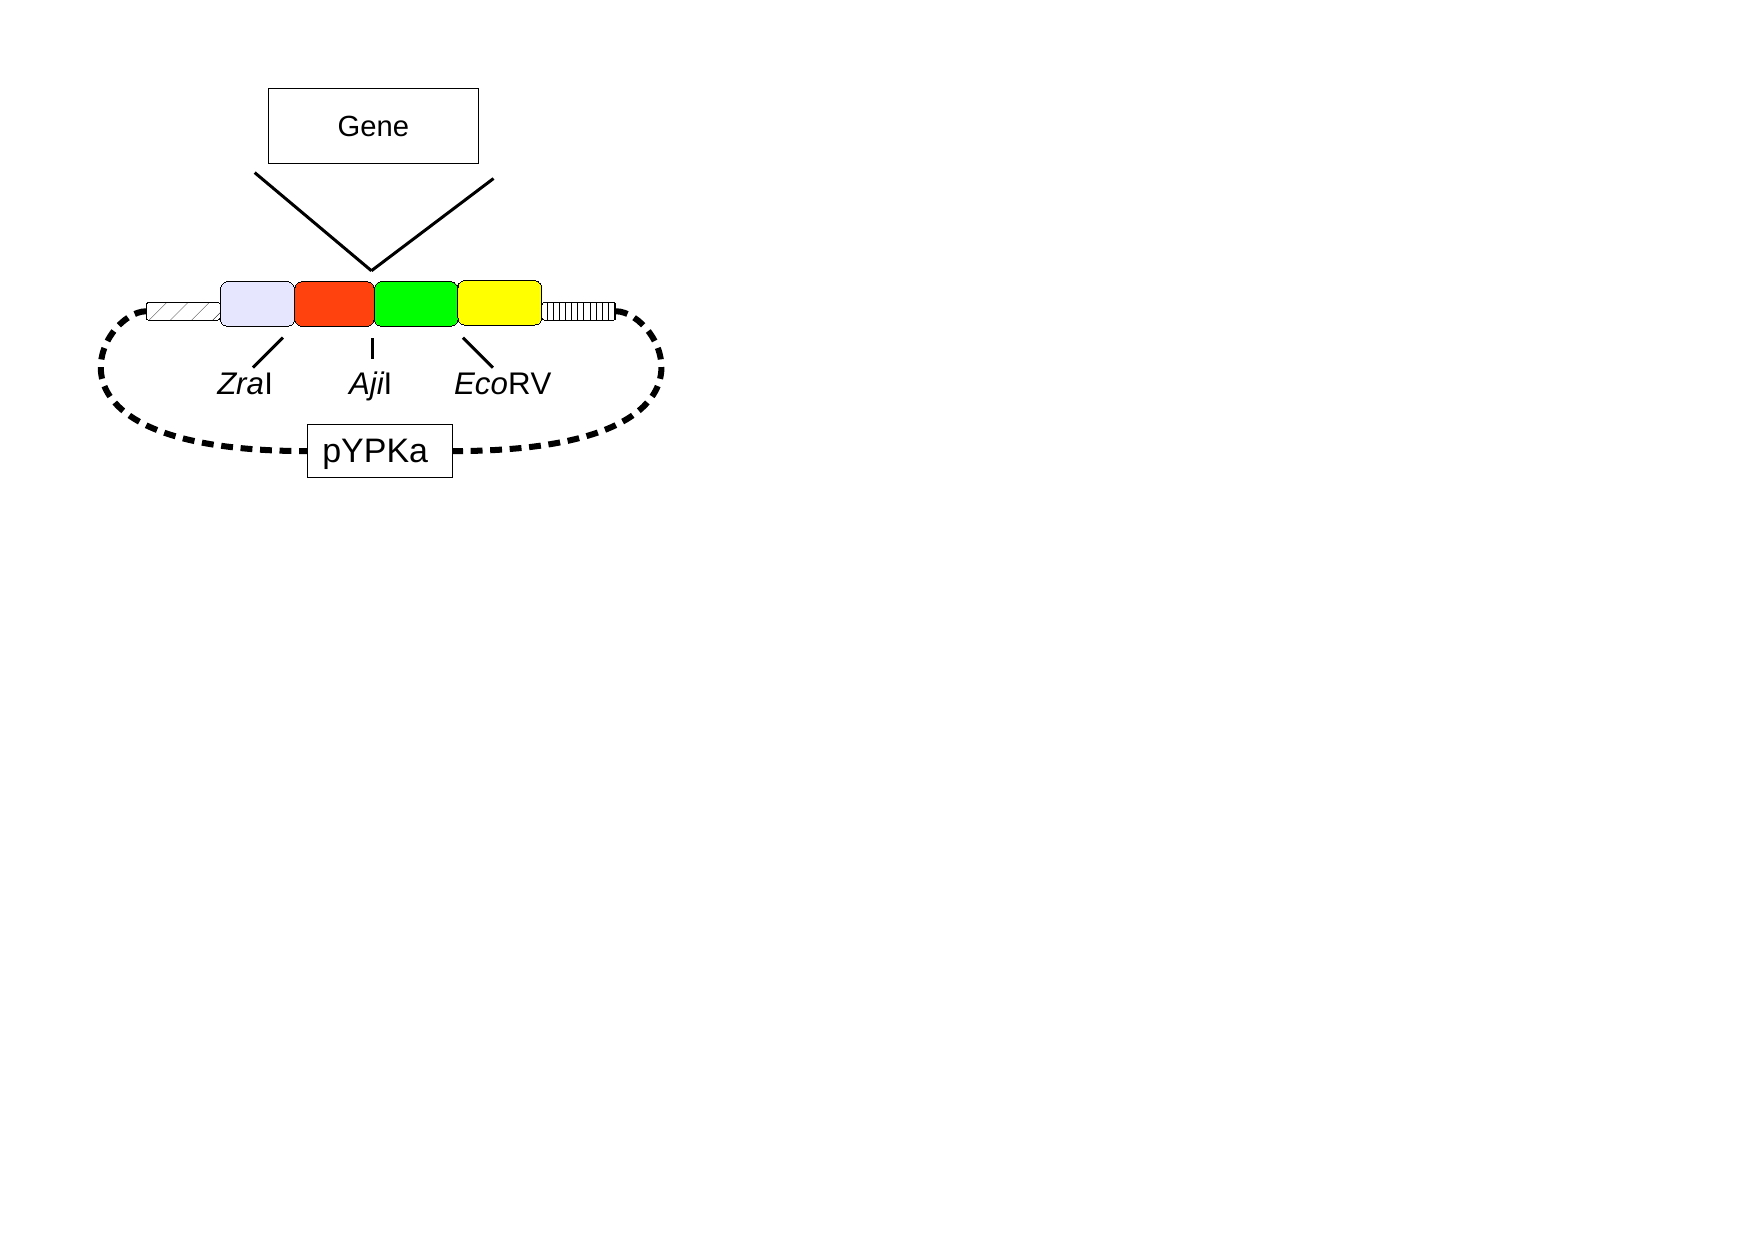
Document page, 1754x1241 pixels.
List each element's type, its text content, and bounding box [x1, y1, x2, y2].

text_box pYPKa [307, 424, 453, 478]
text_box EcoRV [439, 358, 578, 422]
text_box [146, 280, 616, 327]
text_box ZraI [202, 358, 305, 409]
text_box Gene [268, 88, 479, 164]
text_box AjiI [334, 358, 417, 409]
